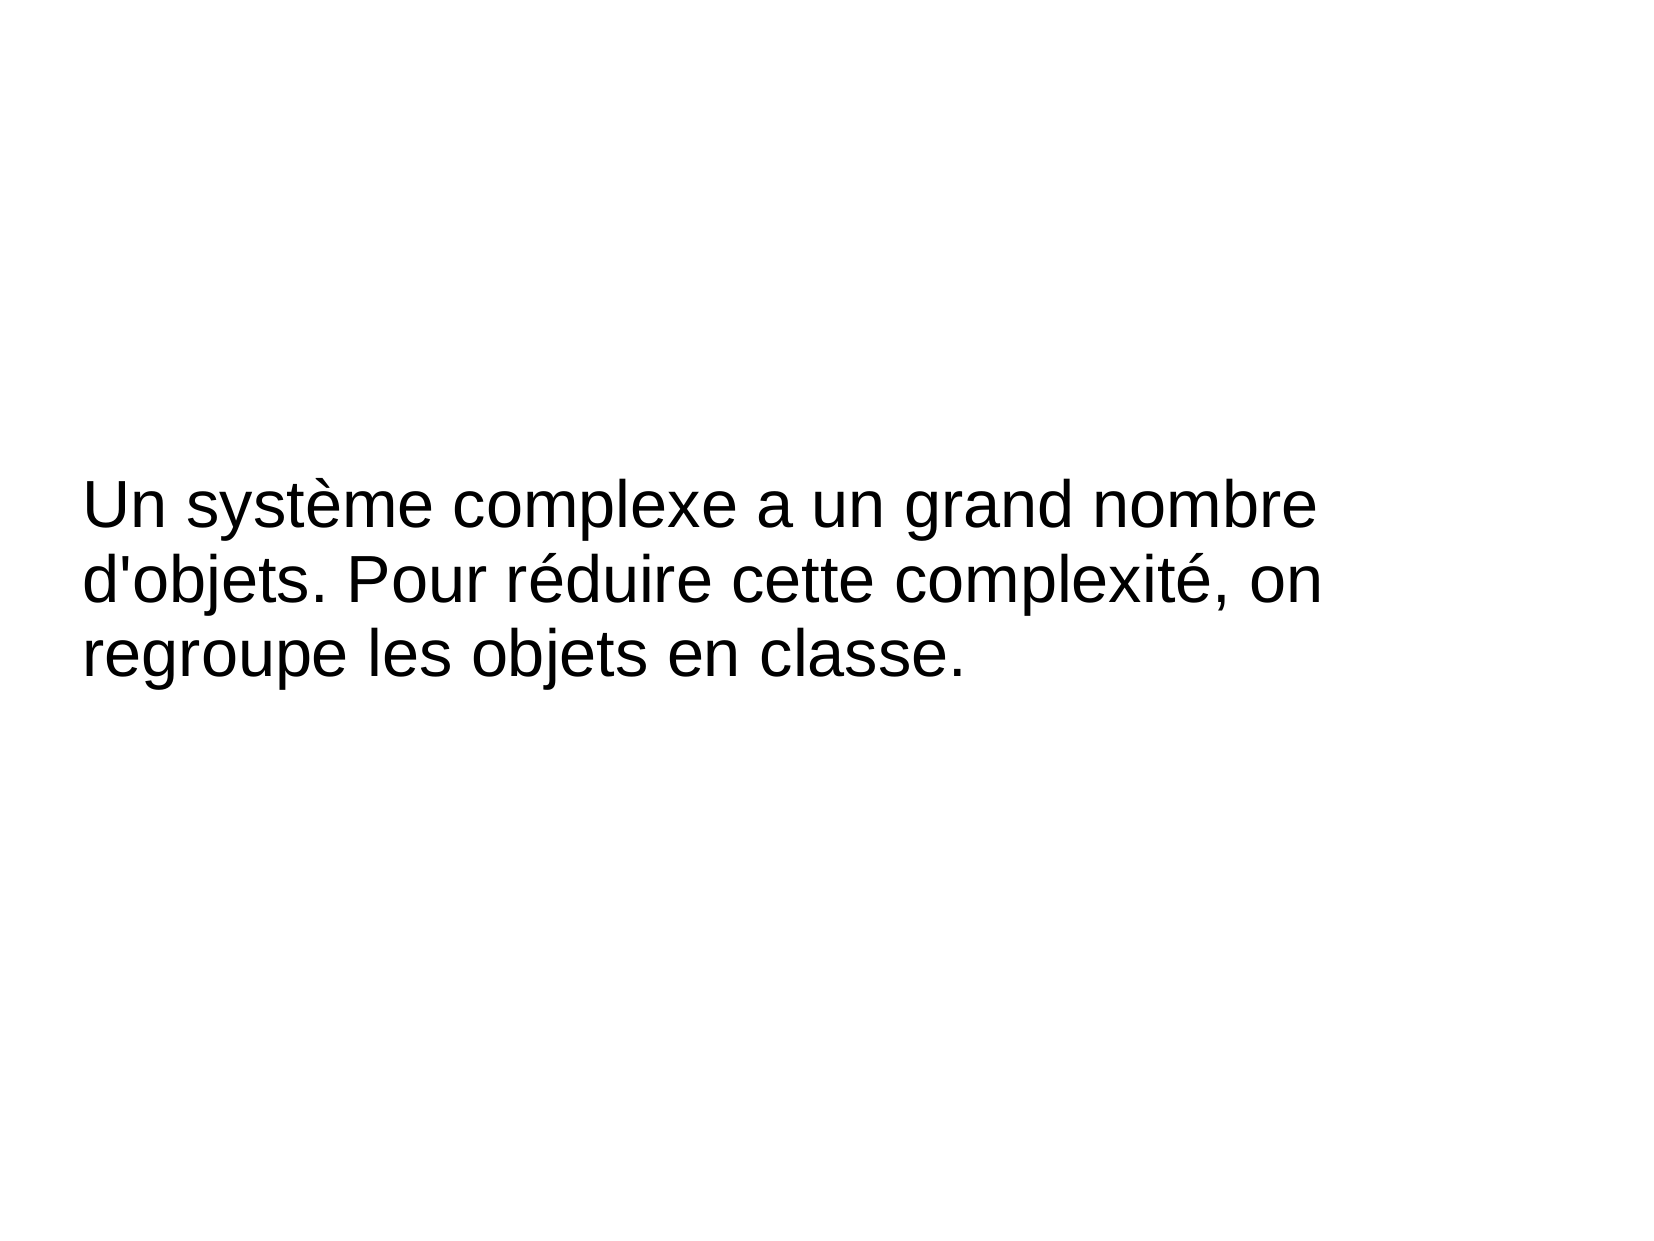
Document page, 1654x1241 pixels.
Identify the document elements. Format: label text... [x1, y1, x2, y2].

subtitle Un système complexe a un grand nombre d'objets. Pour réduire cette complexité, on regroupe les objets en classe. [82, 49, 1571, 1109]
